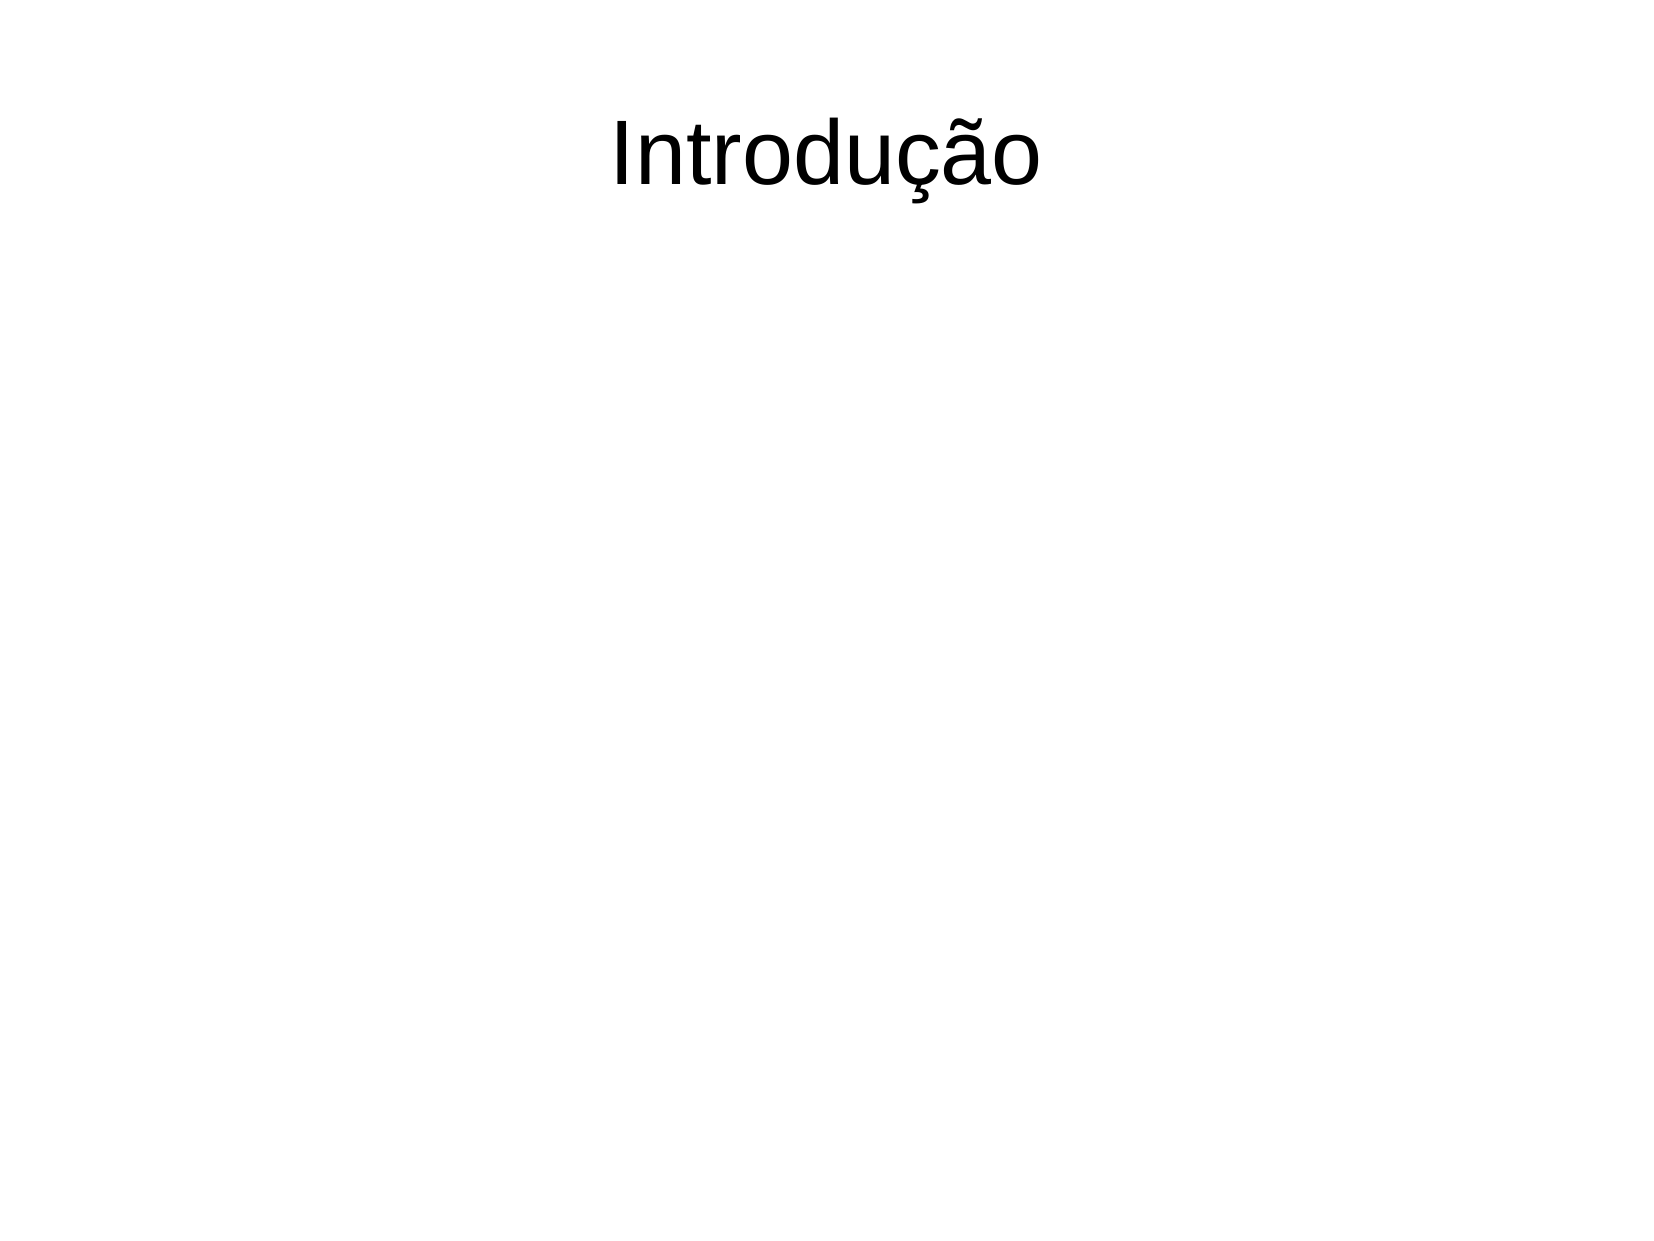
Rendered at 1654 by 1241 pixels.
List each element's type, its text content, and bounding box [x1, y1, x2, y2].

title Introdução [82, 49, 1571, 257]
